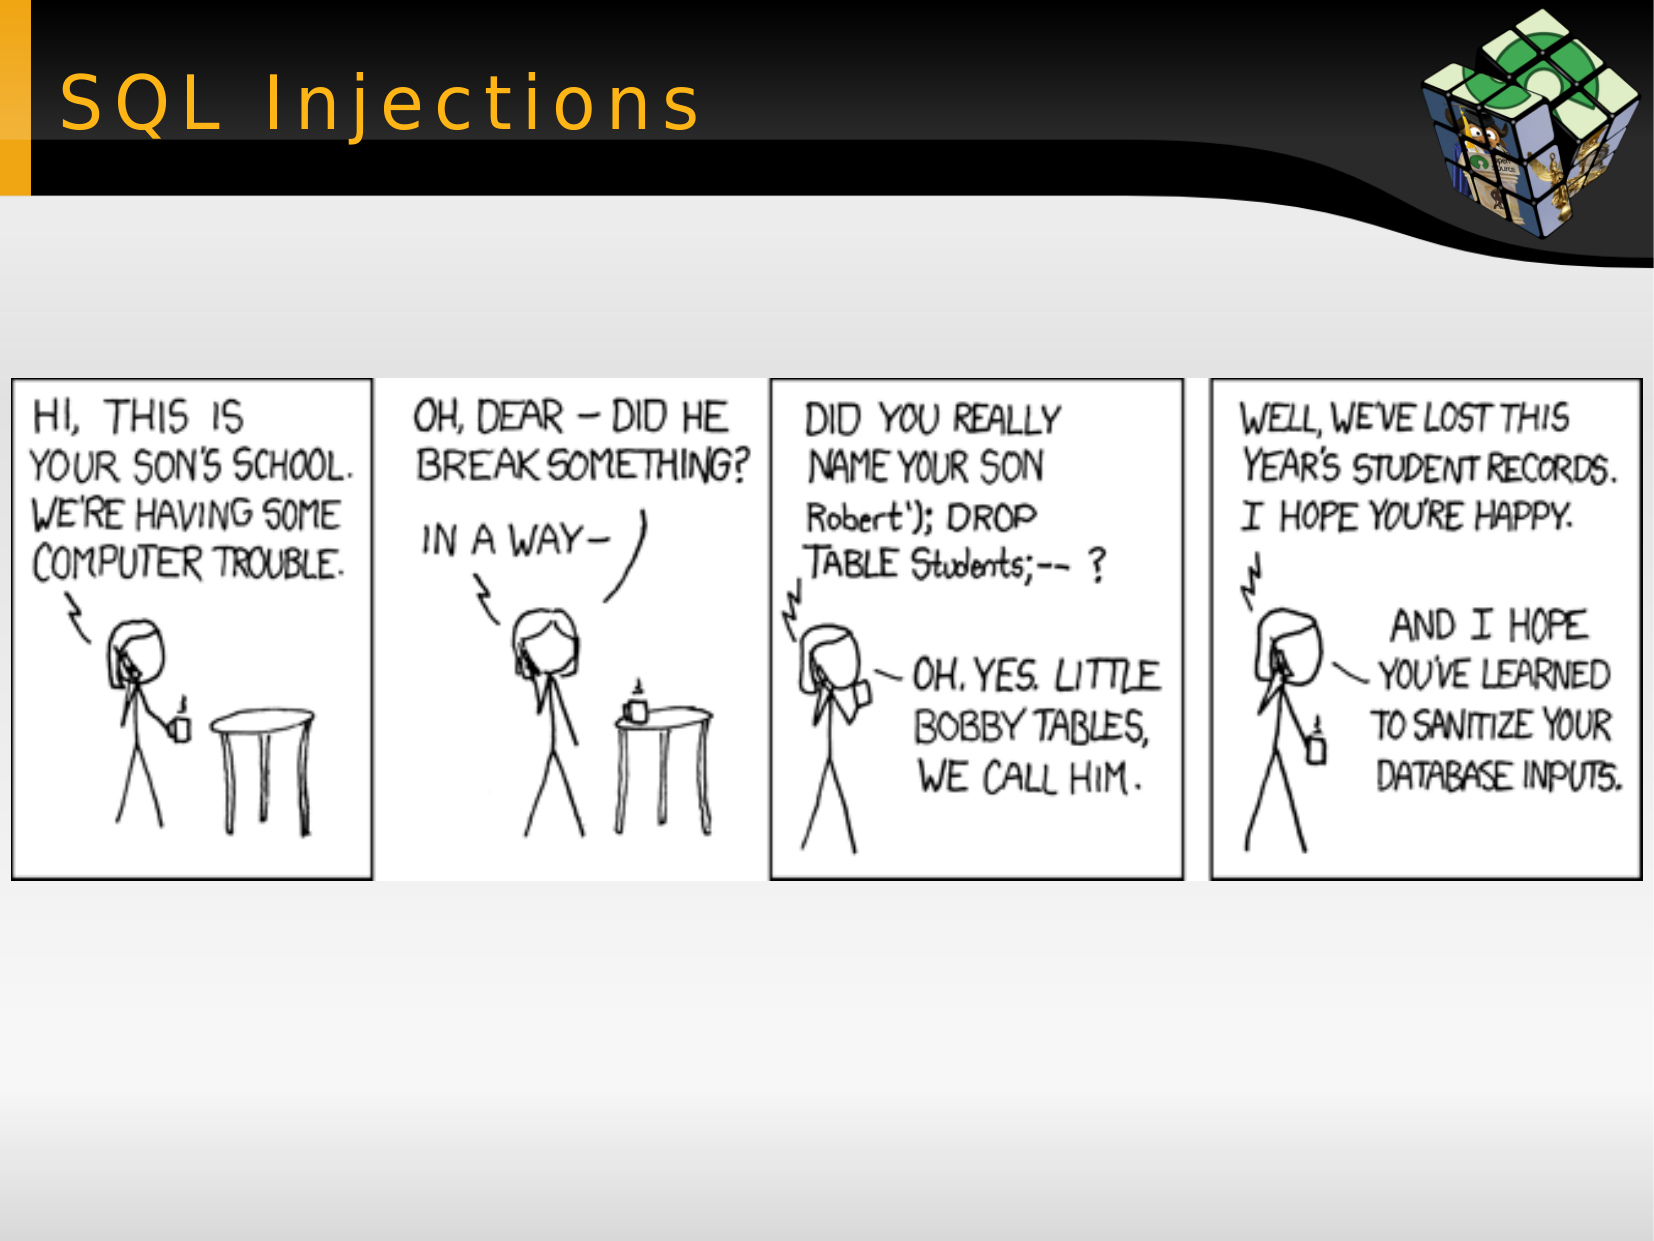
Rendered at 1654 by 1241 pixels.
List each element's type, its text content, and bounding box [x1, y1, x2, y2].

title SQL Injections [59, 29, 1270, 178]
picture [0, 0, 1654, 1241]
